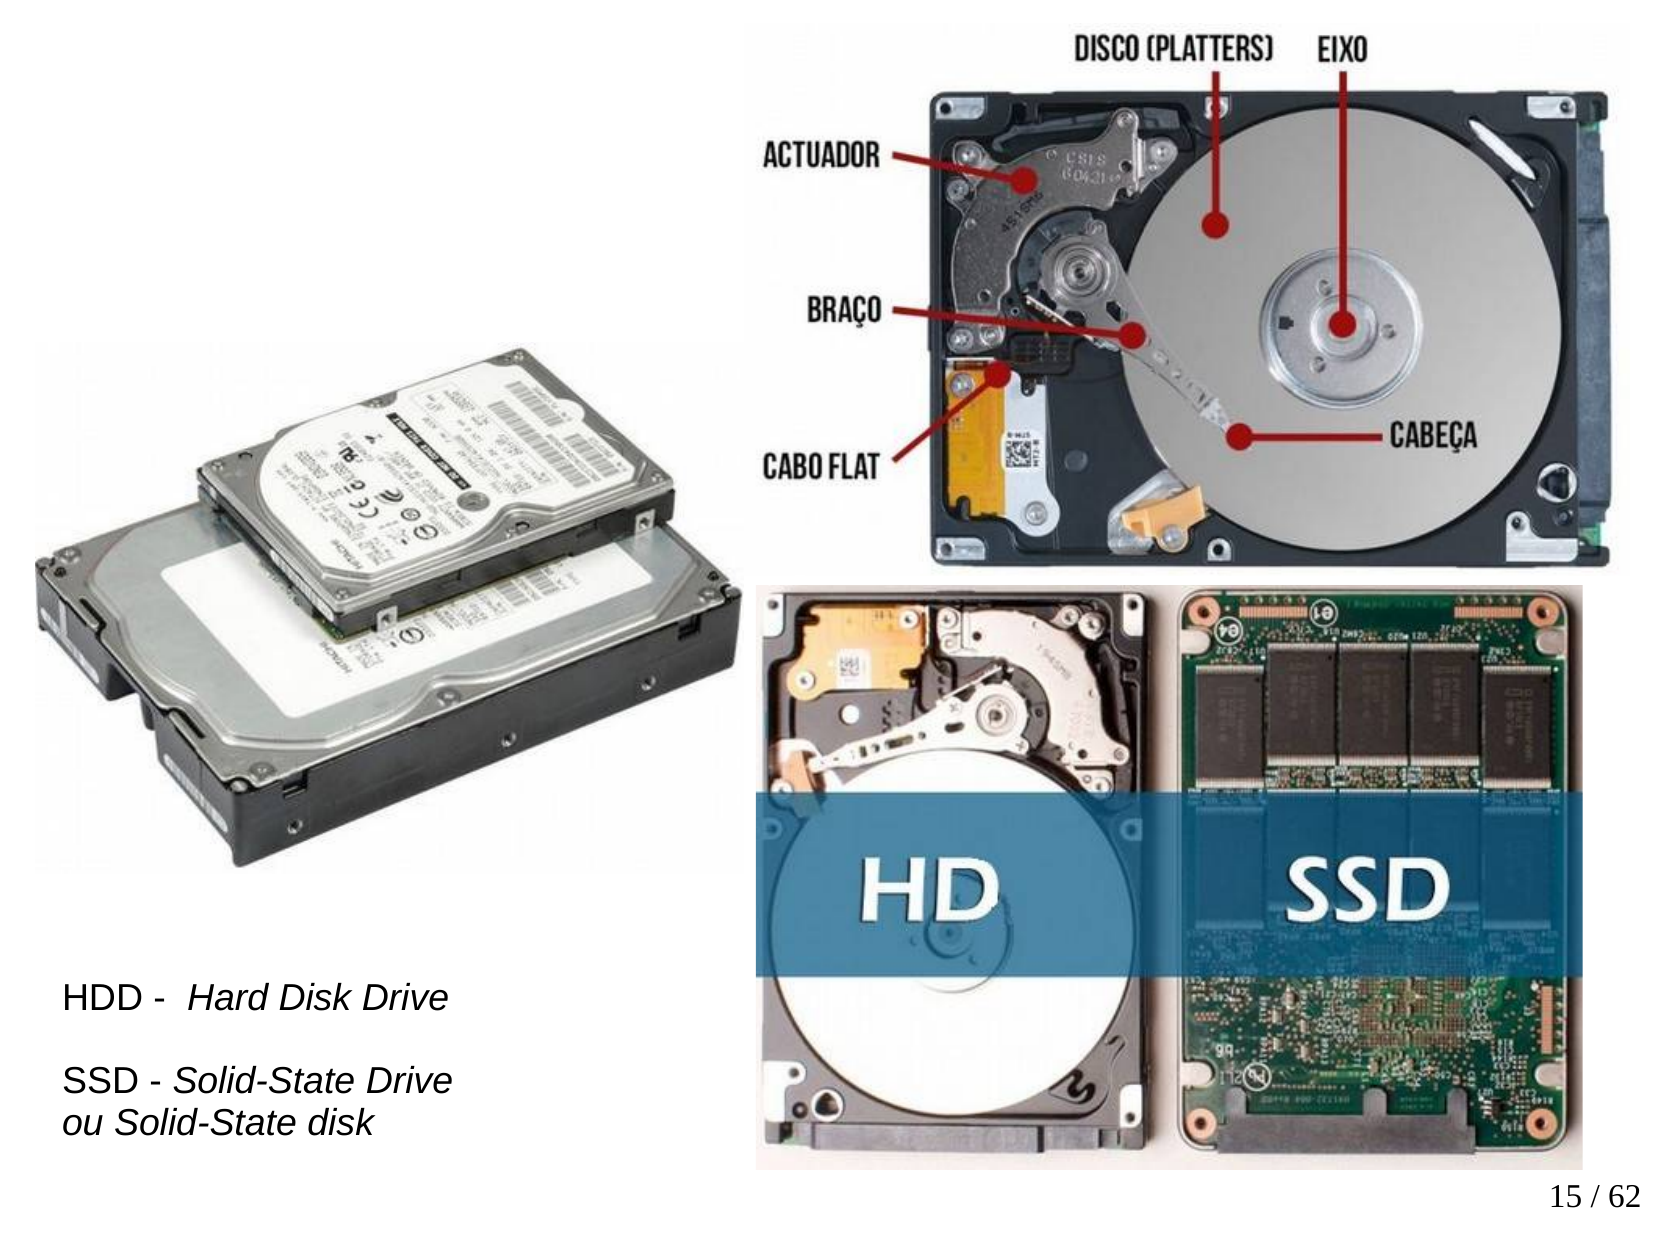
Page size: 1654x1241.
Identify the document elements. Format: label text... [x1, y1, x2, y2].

text_box HDD - Hard Disk Drive SSD - Solid-State Drive ou Solid-State disk [47, 968, 551, 1240]
picture [755, 585, 1583, 1170]
picture [35, 23, 1630, 875]
